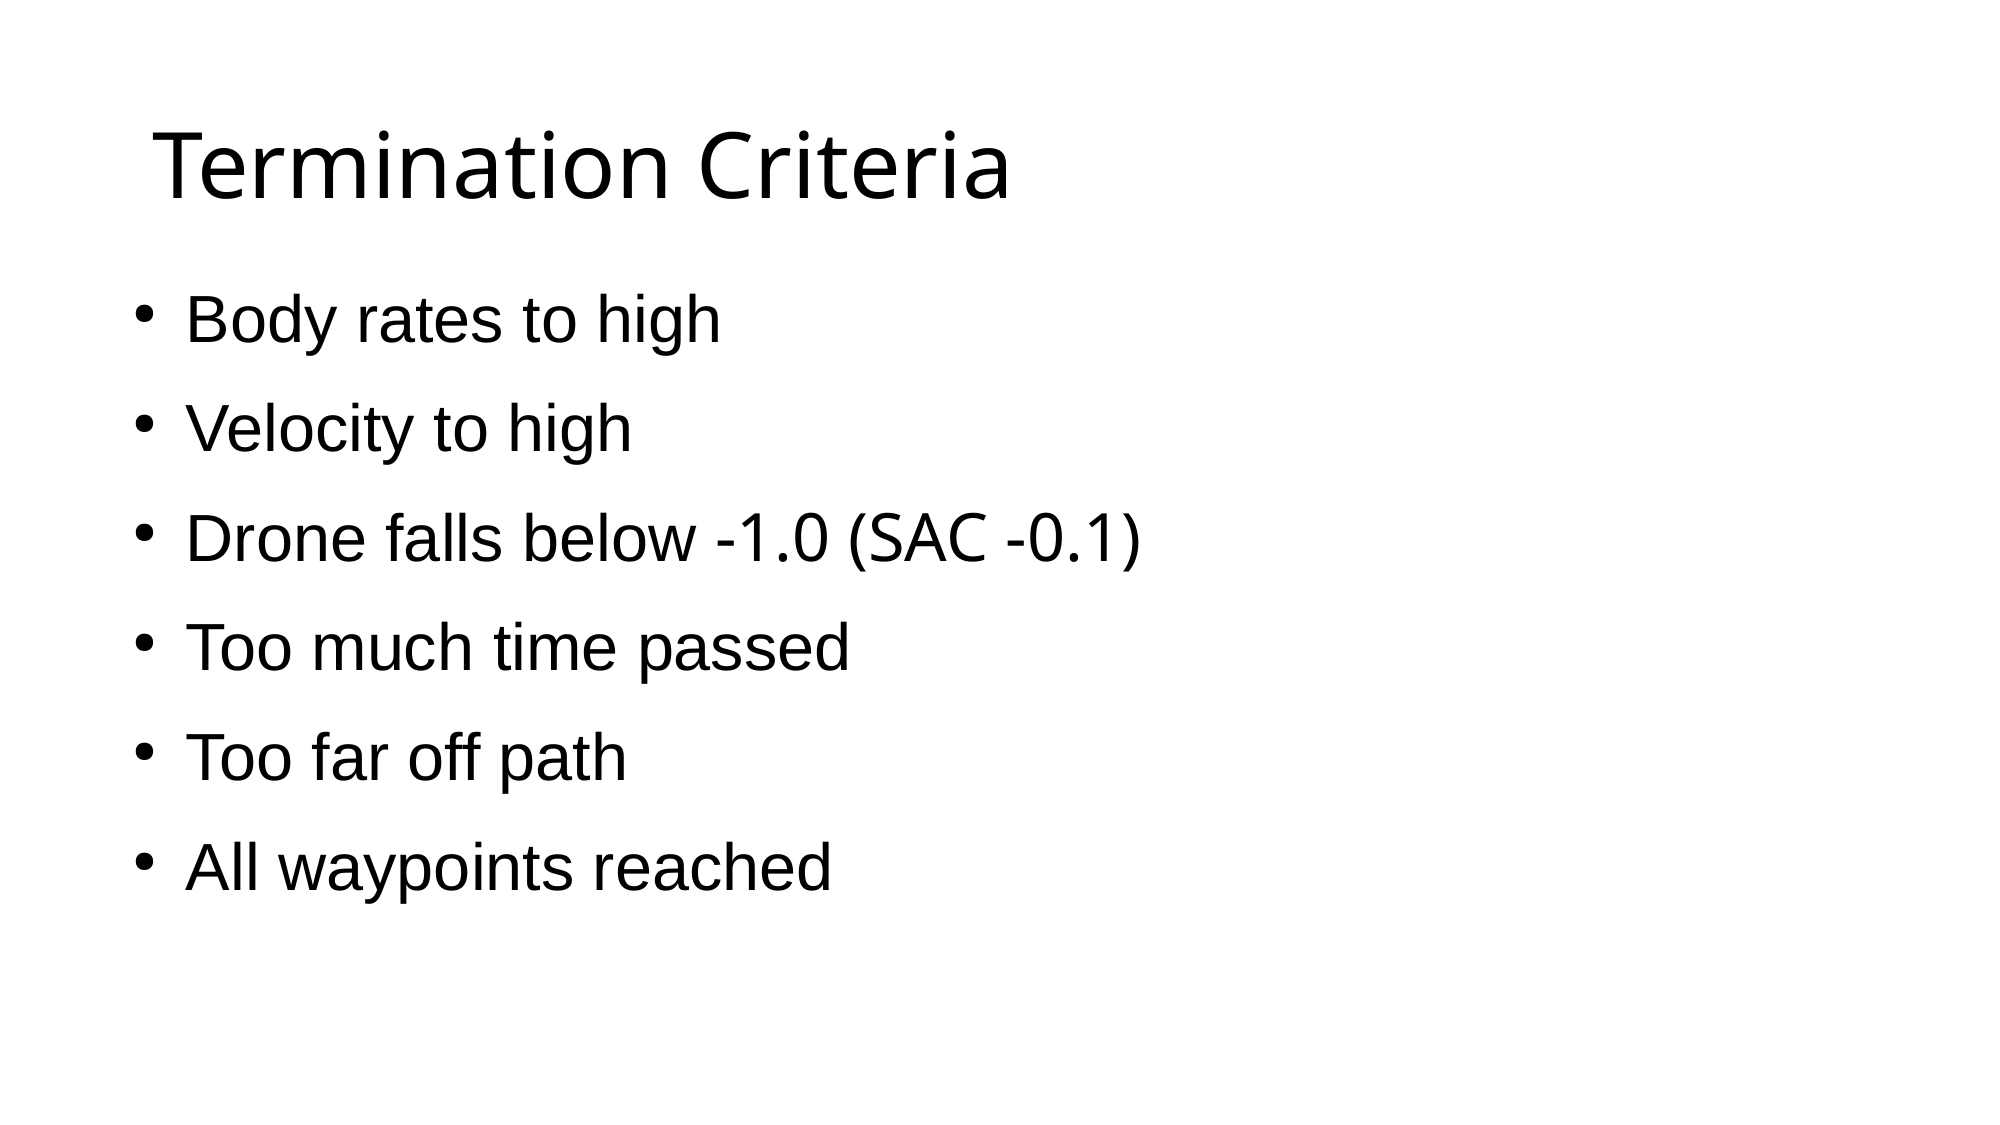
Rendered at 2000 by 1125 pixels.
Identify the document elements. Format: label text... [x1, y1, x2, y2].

list Body rates to high Velocity to high Drone falls below -1.0 (SAC -0.1) Too much time passed Too far off path All waypoints reached [99, 263, 1900, 916]
title Termination Criteria [137, 59, 1862, 278]
